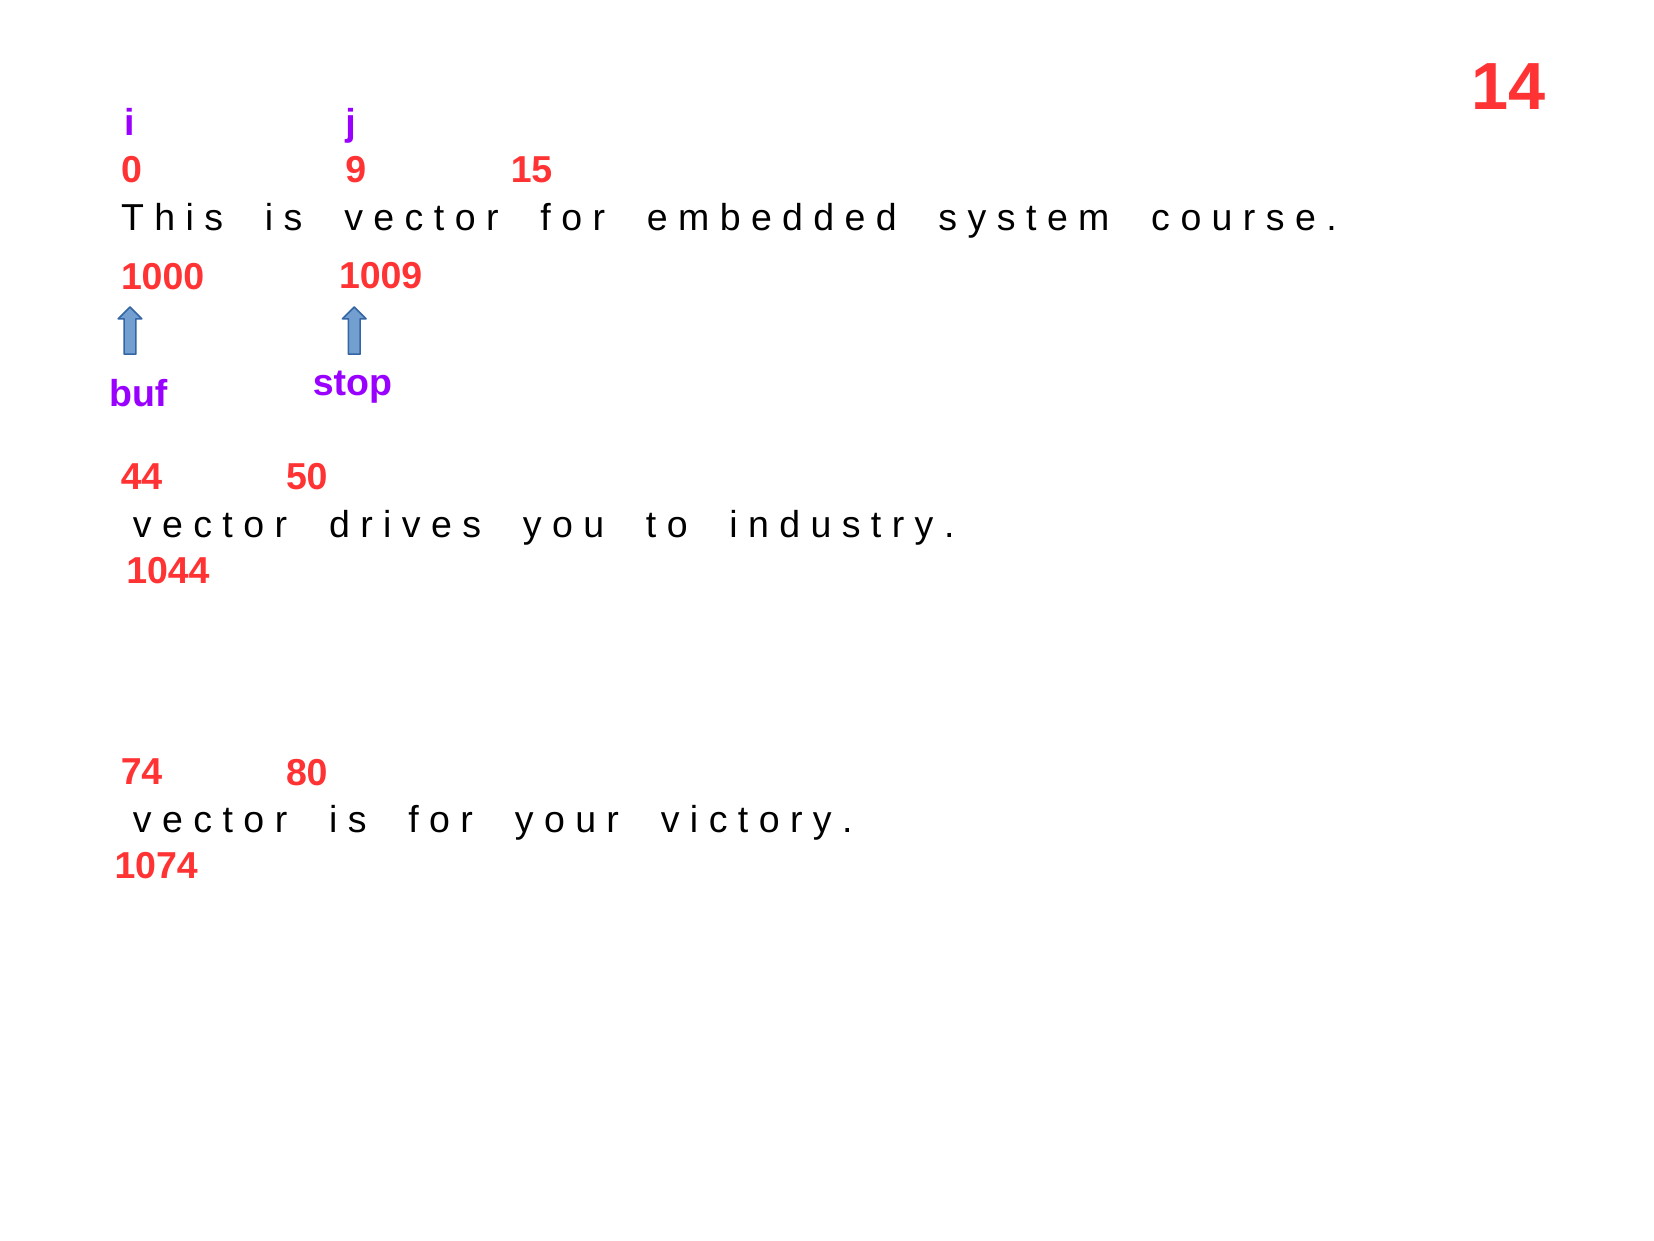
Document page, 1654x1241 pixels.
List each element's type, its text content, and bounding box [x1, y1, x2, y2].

text_box 15 [496, 141, 568, 202]
text_box 14 [1456, 42, 1561, 138]
text_box v e c t o r d r i v e s y o u t o i n d u s t r y . [118, 496, 972, 557]
text_box buf [94, 365, 183, 426]
text_box 50 [271, 448, 343, 509]
text_box 80 [271, 744, 343, 804]
text_box 1009 [324, 247, 438, 308]
text_box [118, 307, 142, 355]
text_box 0 [106, 141, 157, 202]
text_box 9 [330, 141, 381, 202]
text_box 74 [106, 743, 178, 804]
text_box i [109, 94, 150, 155]
text_box j [330, 94, 371, 155]
text_box 44 [106, 448, 178, 509]
text_box v e c t o r i s f o r y o u r v i c t o r y . [118, 791, 869, 852]
text_box T h i s i s v e c t o r f o r e m b e d d e d s y s t e m c o u r s e . [106, 188, 1354, 249]
text_box stop [298, 354, 408, 415]
text_box [342, 307, 367, 354]
text_box 1044 [111, 542, 225, 603]
text_box 1000 [106, 248, 219, 309]
text_box 1074 [99, 837, 213, 898]
